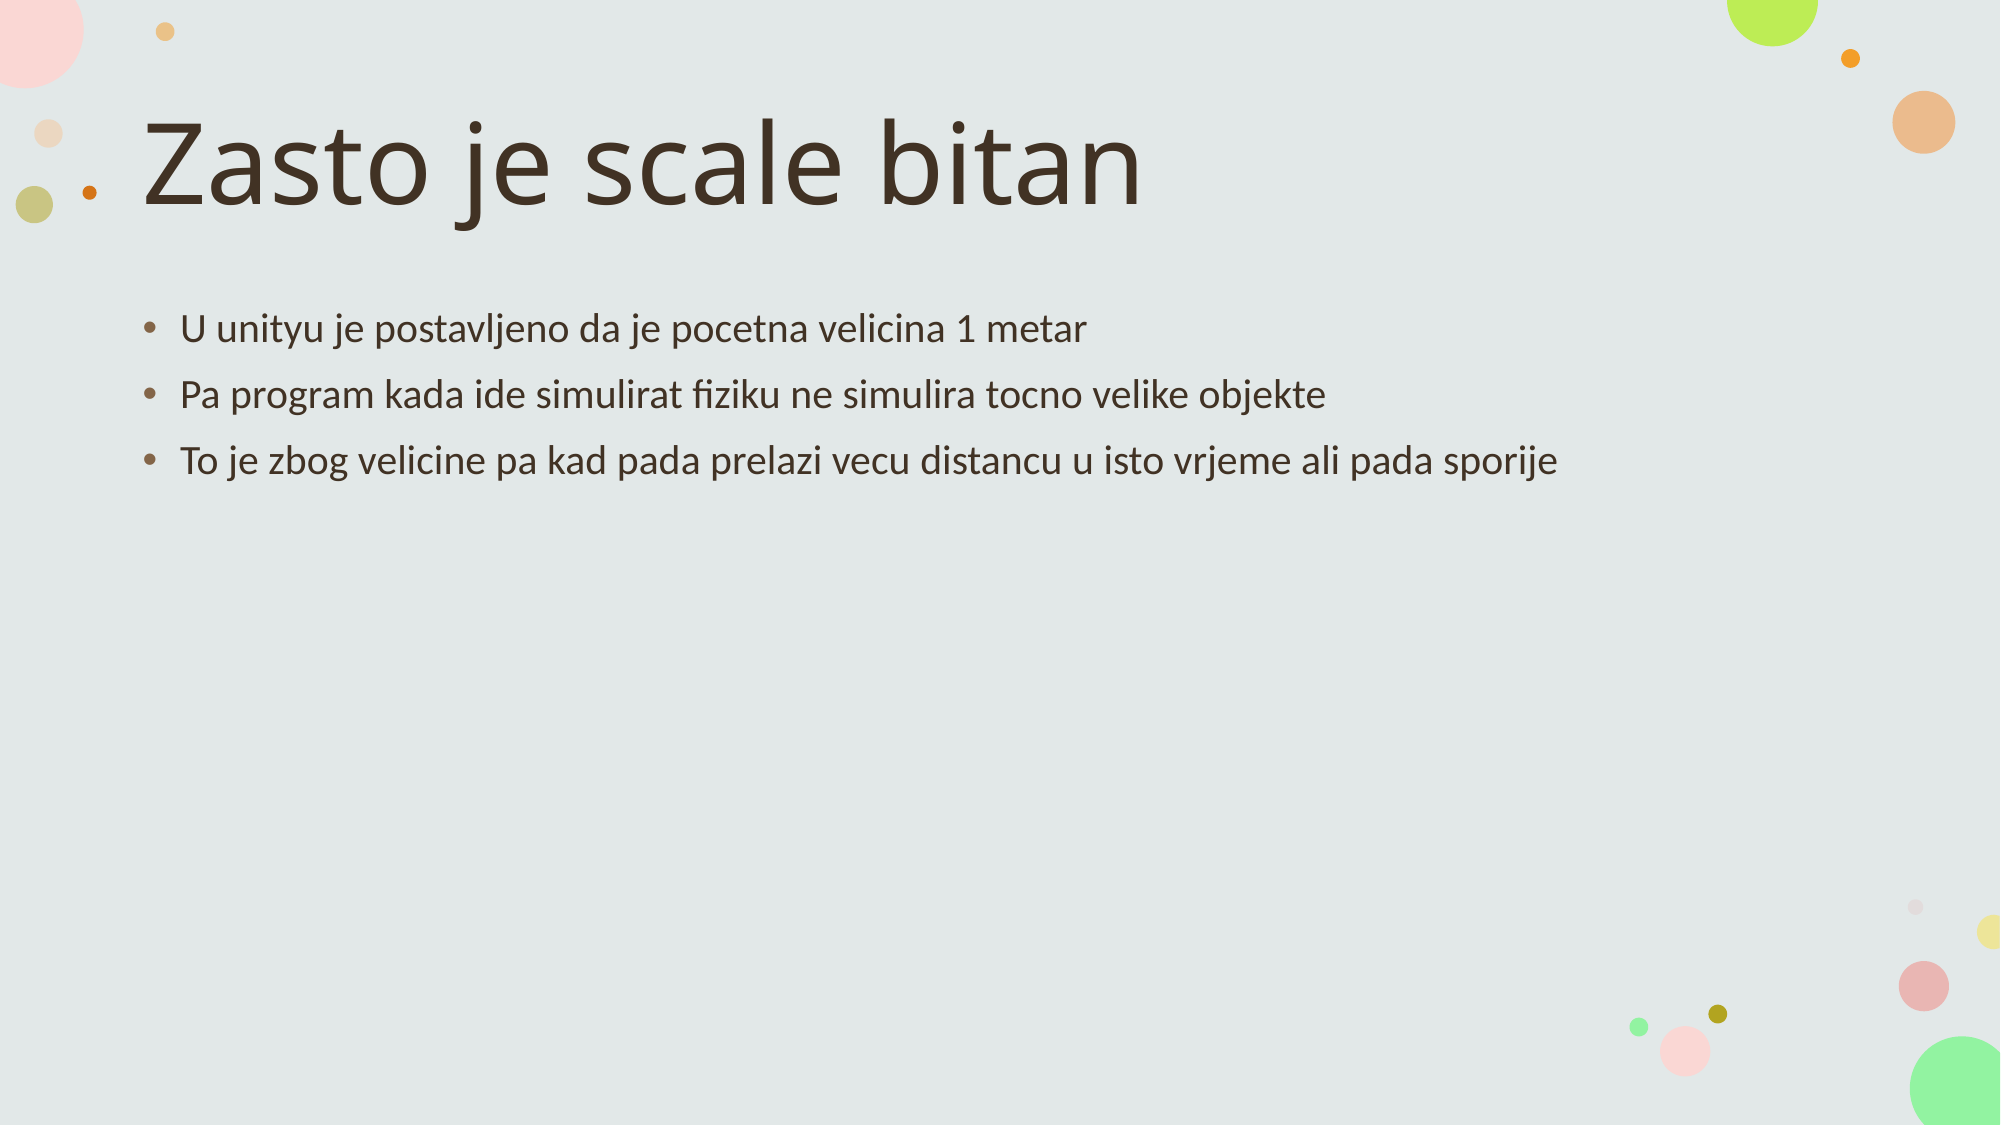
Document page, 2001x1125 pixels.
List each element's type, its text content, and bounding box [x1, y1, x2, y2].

list U unityu je postavljeno da je pocetna velicina 1 metar Pa program kada ide simulirat fiziku ne simulira tocno velike objekte To je zbog velicine pa kad pada prelazi vecu distancu u isto vrjeme ali pada sporije [127, 299, 1877, 1014]
title Zasto je scale bitan [127, 59, 1877, 278]
